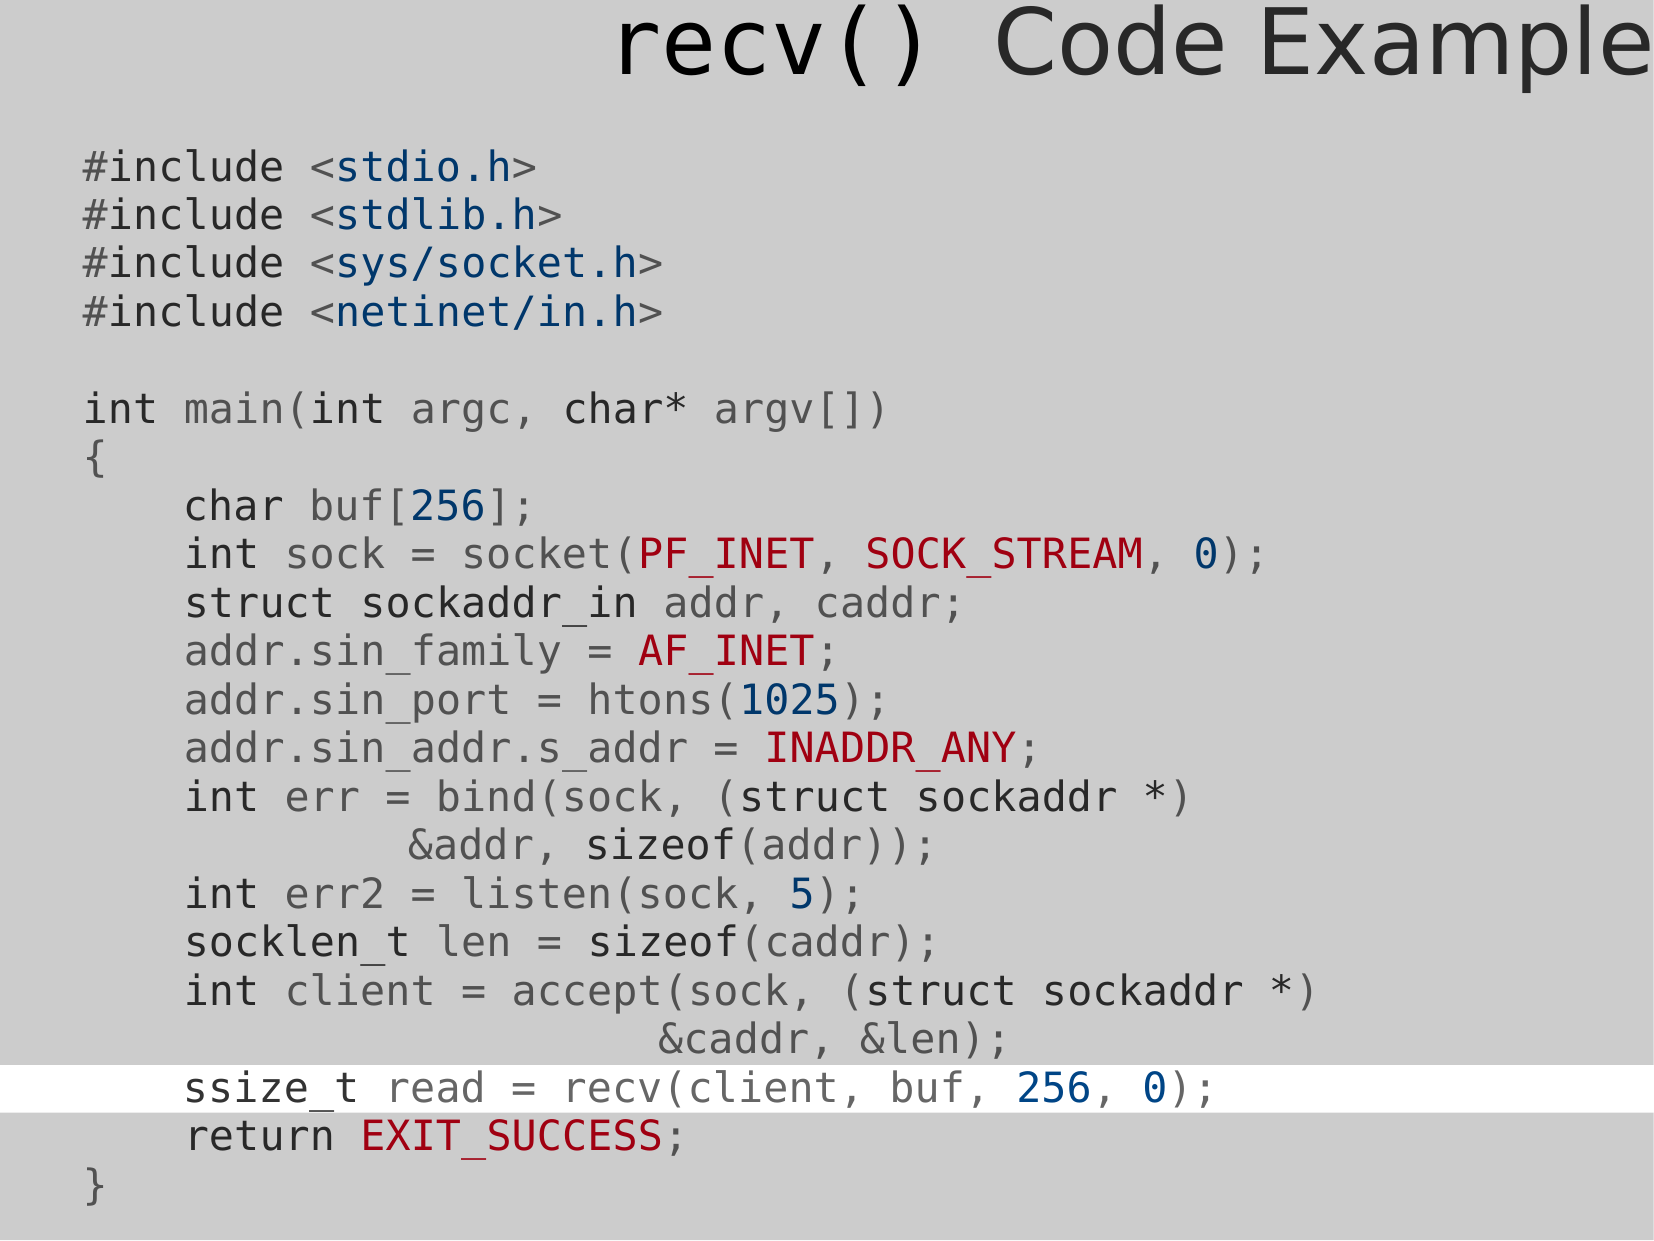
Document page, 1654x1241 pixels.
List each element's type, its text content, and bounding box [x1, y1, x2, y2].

text_box [0, 0, 1654, 1065]
text_box [0, 1112, 1654, 1241]
subtitle #include <stdio.h> #include <stdlib.h> #include <sys/socket.h> #include <netinet/in.h> int main(int argc, char* argv[]) { char buf[256]; int sock = socket(PF_INET, SOCK_STREAM, 0); struct sockaddr_in addr, caddr; addr.sin_family = AF_INET; addr.sin_port = htons(1025); addr.sin_addr.s_addr = INADDR_ANY; int err = bind(sock, (struct sockaddr *) &addr, sizeof(addr)); int err2 = listen(sock, 5); socklen_t len = sizeof(caddr); int client = accept(sock, (struct sockaddr *) &caddr, &len); ssize_t read = recv(client, buf, 256, 0); return EXIT_SUCCESS; } [82, 1065, 1571, 1112]
